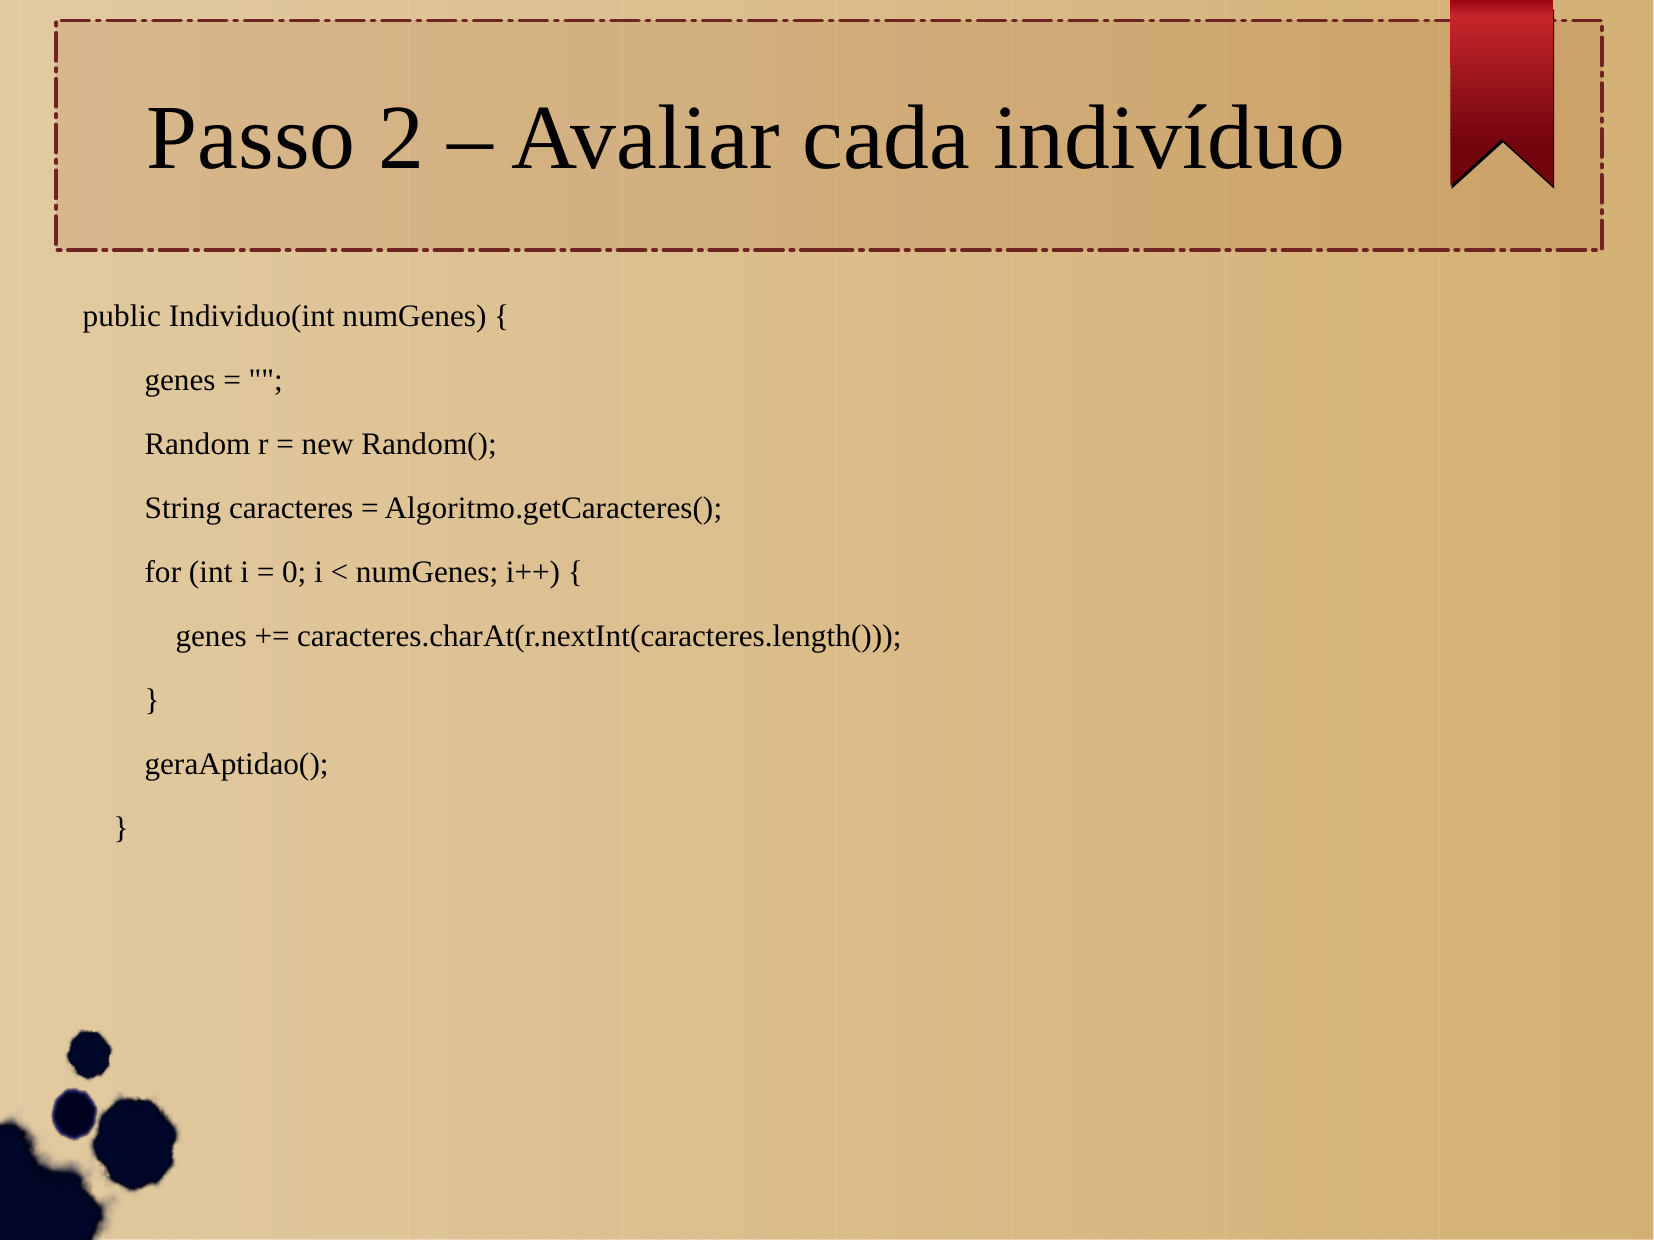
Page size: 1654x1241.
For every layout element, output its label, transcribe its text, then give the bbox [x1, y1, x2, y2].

list public Individuo(int numGenes) { genes = ""; Random r = new Random(); String caracteres = Algoritmo.getCaracteres(); for (int i = 0; i < numGenes; i++) { genes += caracteres.charAt(r.nextInt(caracteres.length())); } geraAptidao(); } [82, 299, 1571, 1019]
title Passo 2 – Avaliar cada indivíduo [82, 47, 1412, 229]
